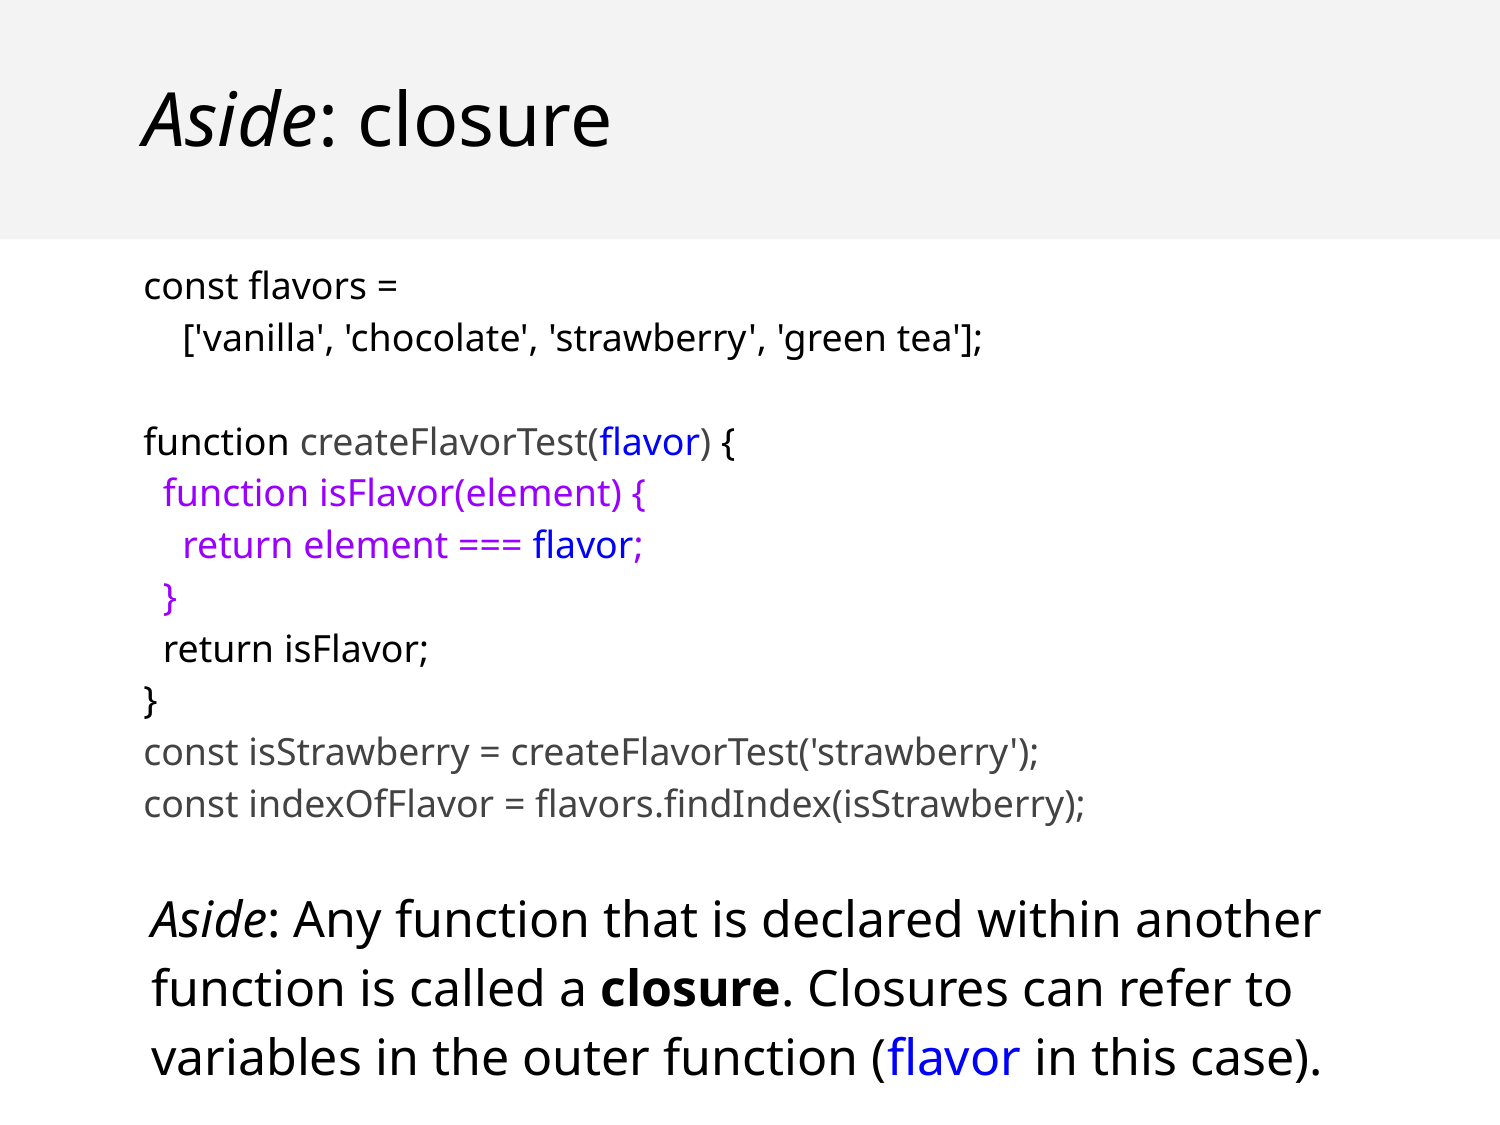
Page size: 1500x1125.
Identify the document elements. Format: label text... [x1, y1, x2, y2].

title Aside: closure [128, 56, 1372, 183]
text_box Aside: Any function that is declared within another function is called a closure. Closures can refer to variables in the outer function (flavor in this case). [135, 863, 1380, 1125]
text_box const flavors = ['vanilla', 'chocolate', 'strawberry', 'green tea']; function createFlavorTest(flavor) { function isFlavor(element) { return element === flavor; } return isFlavor; } const isStrawberry = createFlavorTest('strawberry'); const indexOfFlavor = flavors.findIndex(isStrawberry); [128, 240, 1372, 791]
